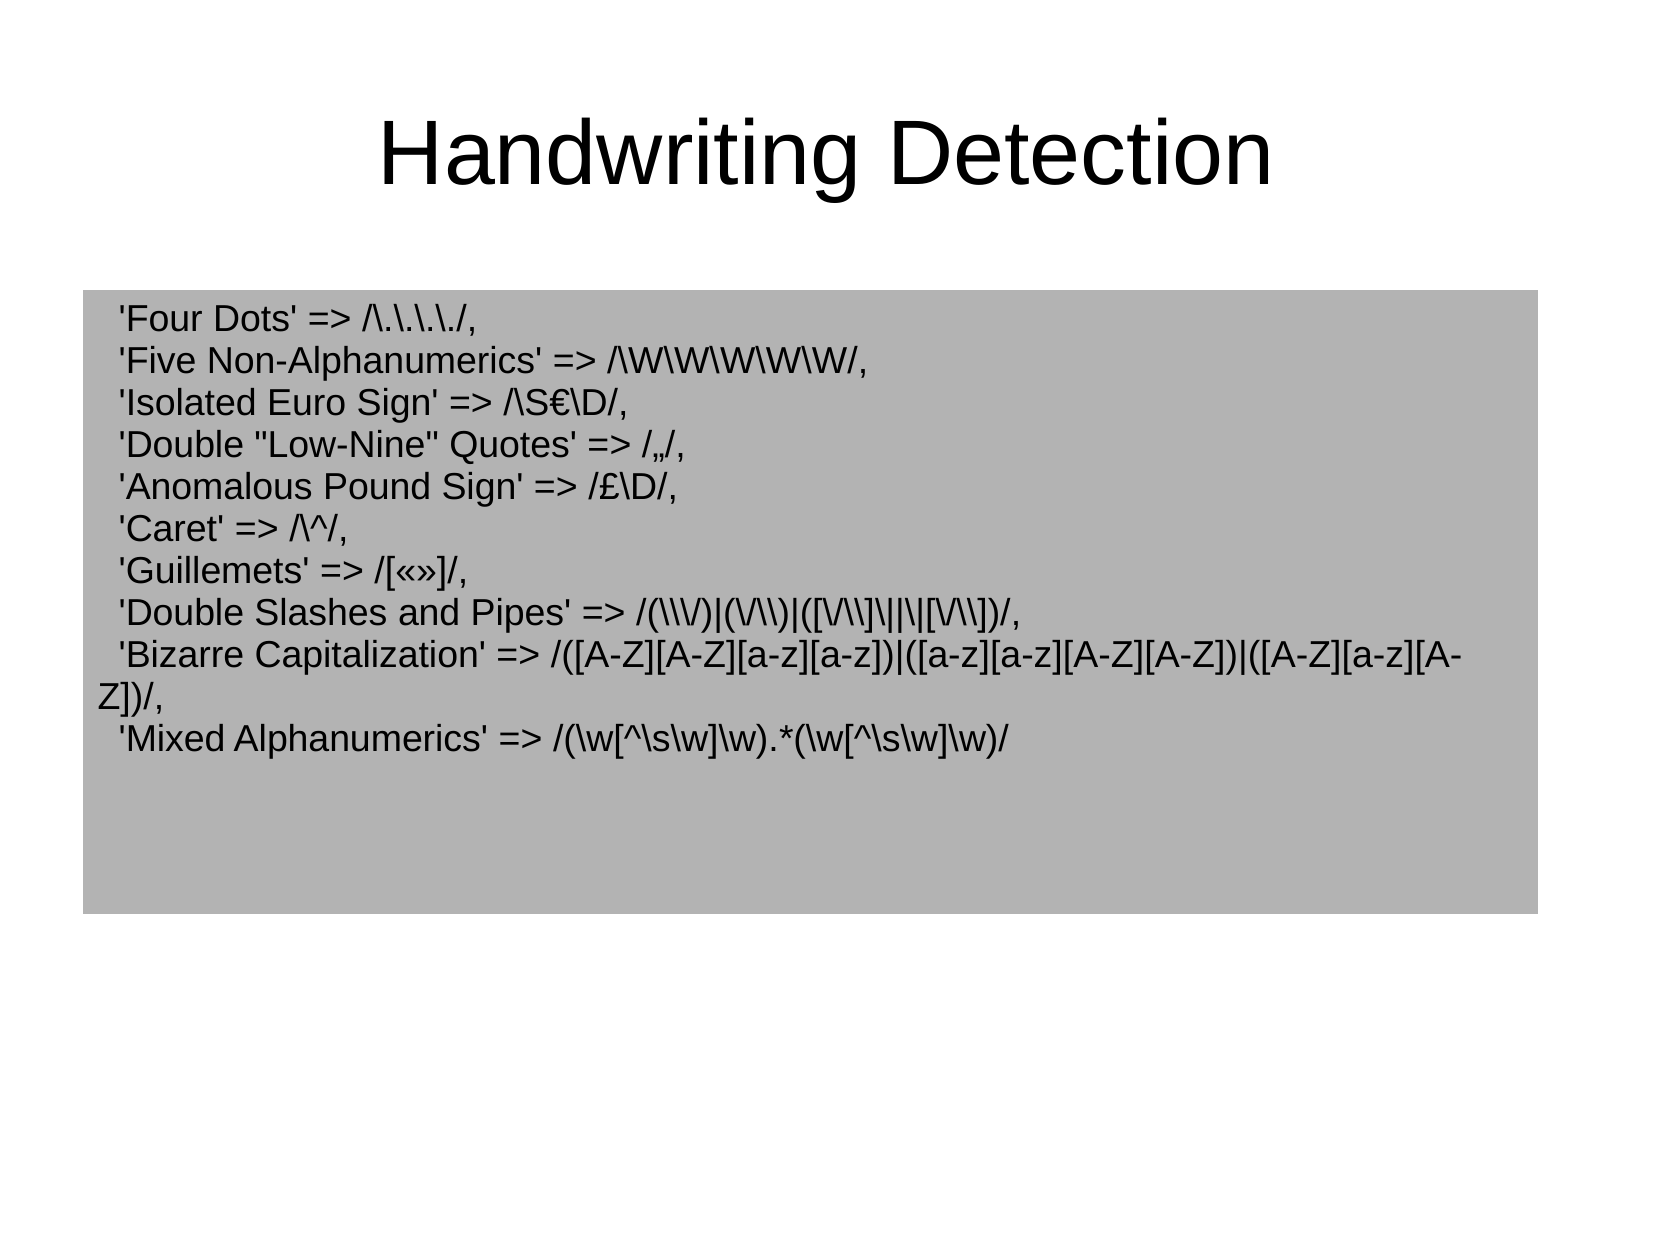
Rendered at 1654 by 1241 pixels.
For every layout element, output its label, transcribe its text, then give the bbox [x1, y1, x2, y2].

title Handwriting Detection [82, 49, 1571, 257]
table_header 'Four Dots' => /\.\.\.\./, 'Five Non-Alphanumerics' => /\W\W\W\W\W/, 'Isolated Euro Sign' => /\S€\D/, 'Double "Low-Nine" Quotes' => /„/, 'Anomalous Pound Sign' => /£\D/, 'Caret' => /\^/, 'Guillemets' => /[«»]/, 'Double Slashes and Pipes' => /(\\\/)|(\/\\)|([\/\\]\||\|[\/\\])/, 'Bizarre Capitalization' => /([A-Z][A-Z][a-z][a-z])|([a-z][a-z][A-Z][A-Z])|([A-Z][a-z][A-Z])/, 'Mixed Alphanumerics' => /(\w[^\s\w]\w).*(\w[^\s\w]\w)/ [83, 290, 1538, 914]
